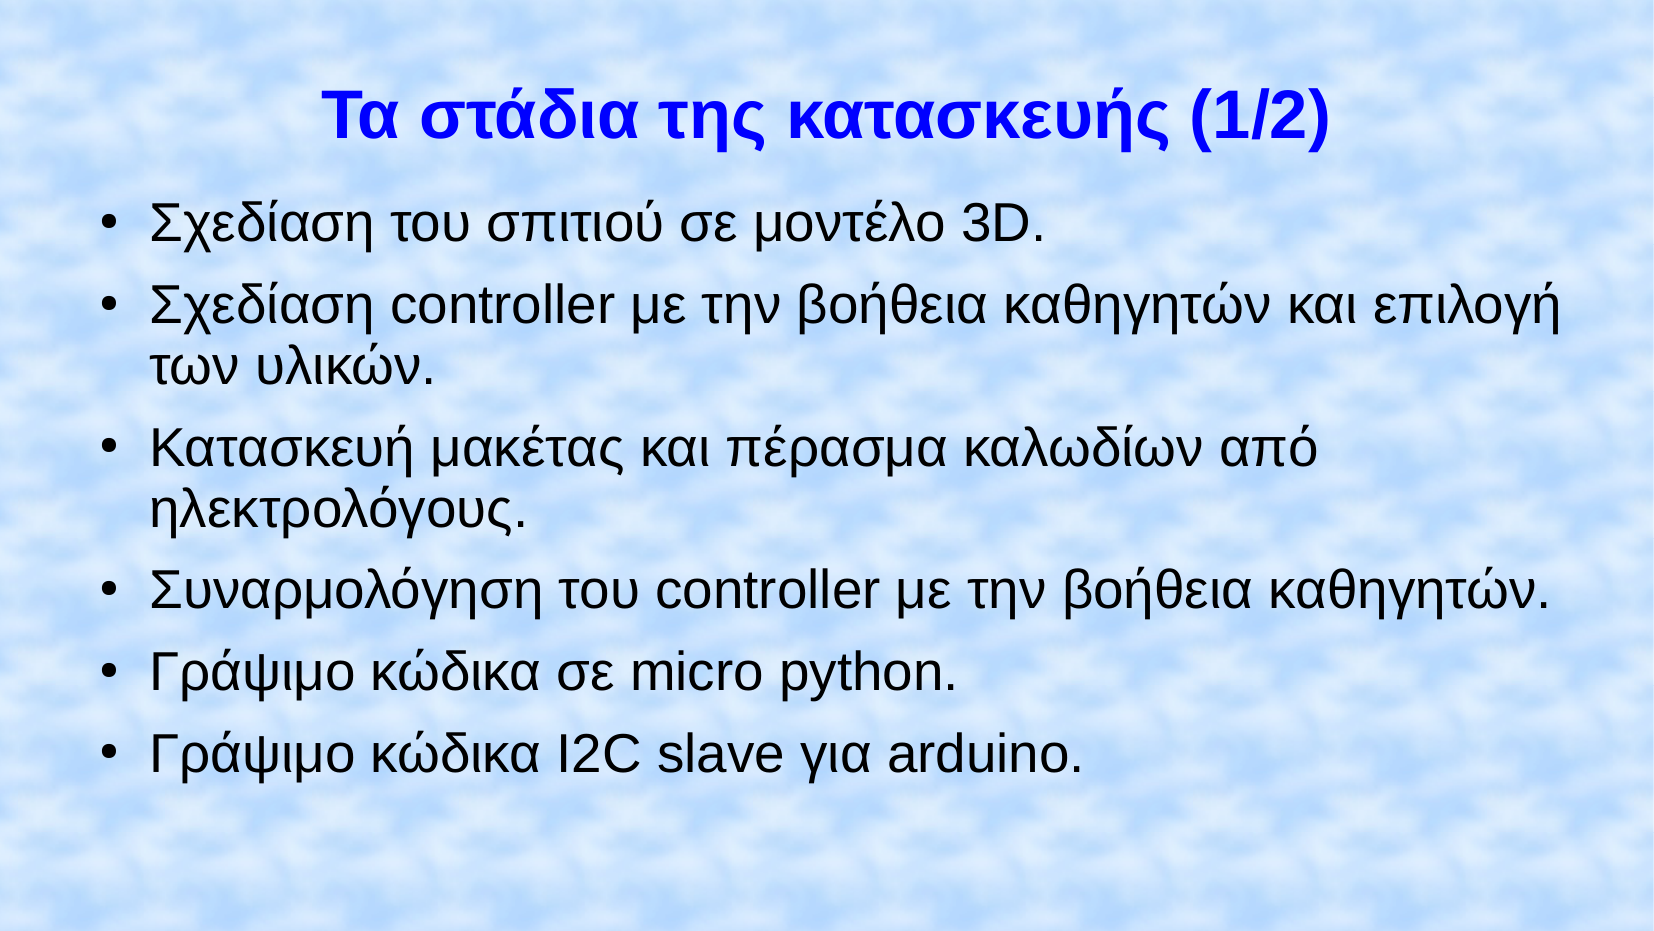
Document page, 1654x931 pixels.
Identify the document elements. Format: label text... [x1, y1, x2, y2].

list Σχεδίαση του σπιτιού σε μοντέλο 3D. Σχεδίαση controller με την βοήθεια καθηγητών και επιλογή των υλικών. Κατασκευή μακέτας και πέρασμα καλωδίων από ηλεκτρολόγους. Συναρμολόγηση του controller με την βοήθεια καθηγητών. Γράψιμο κώδικα σε micro python. Γράψιμο κώδικα I2C slave για arduino. [82, 192, 1571, 834]
title Τα στάδια της κατασκευής (1/2) [82, 37, 1571, 192]
picture [0, 0, 1654, 931]
